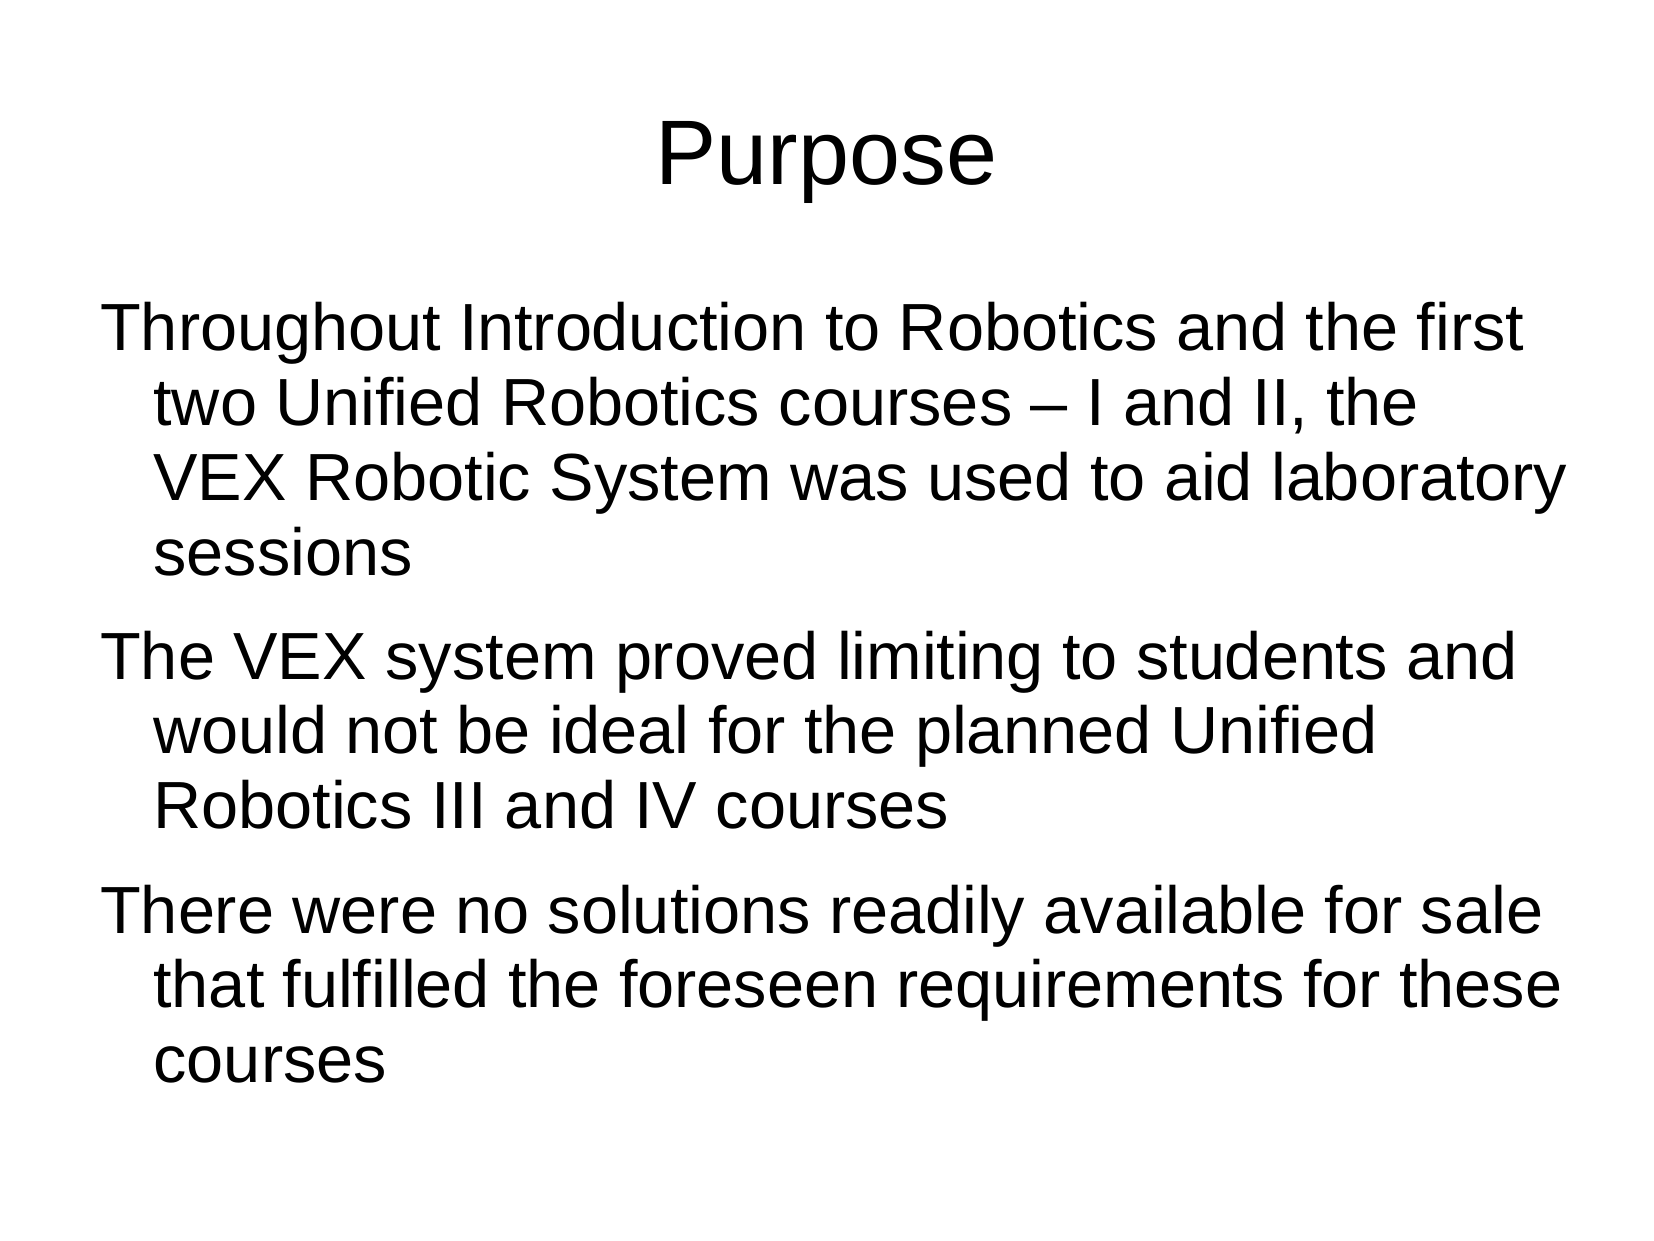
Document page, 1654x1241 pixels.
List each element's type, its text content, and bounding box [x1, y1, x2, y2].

list Throughout Introduction to Robotics and the first two Unified Robotics courses – I and II, the VEX Robotic System was used to aid laboratory sessions The VEX system proved limiting to students and would not be ideal for the planned Unified Robotics III and IV courses There were no solutions readily available for sale that fulfilled the foreseen requirements for these courses [82, 290, 1571, 1097]
title Purpose [82, 49, 1571, 257]
